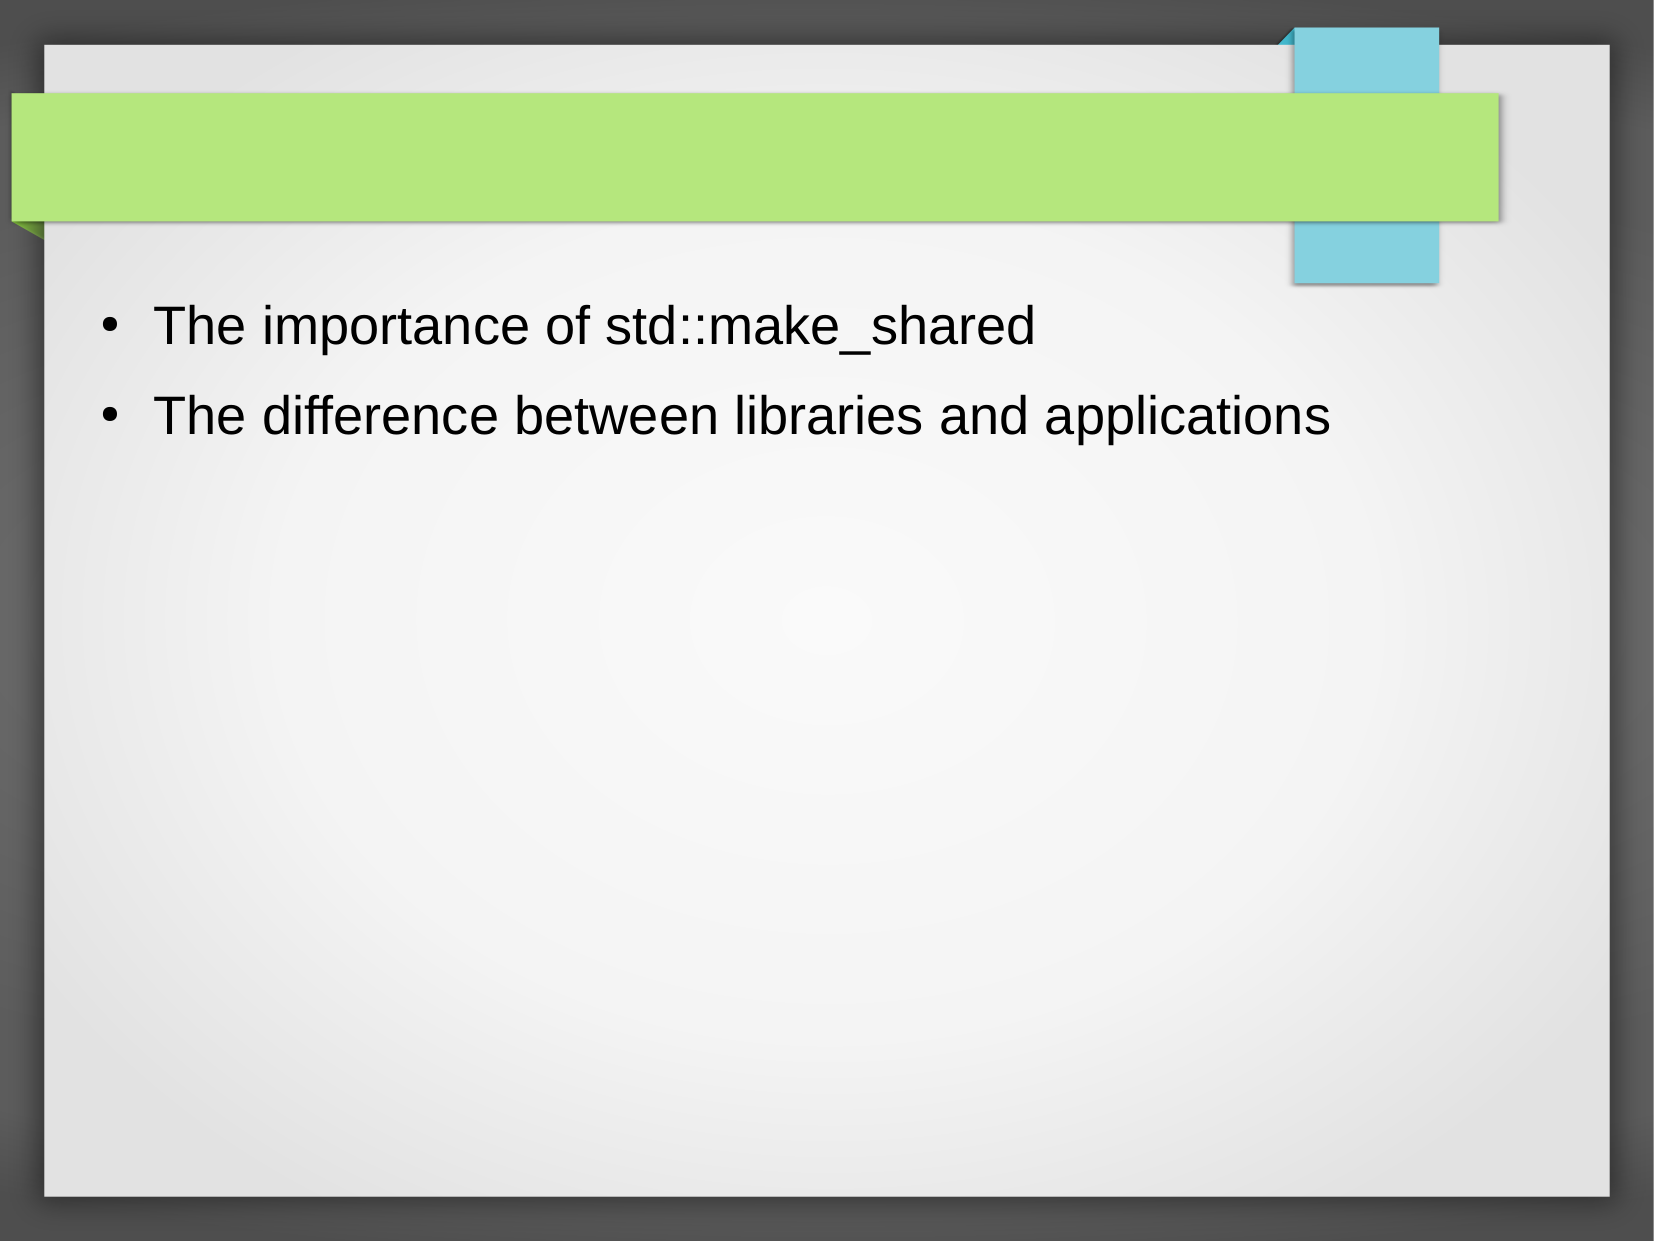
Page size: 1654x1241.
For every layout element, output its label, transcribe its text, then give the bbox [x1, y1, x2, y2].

picture [0, 0, 1654, 1241]
list The importance of std::make_shared The difference between libraries and applications [82, 295, 1571, 1015]
